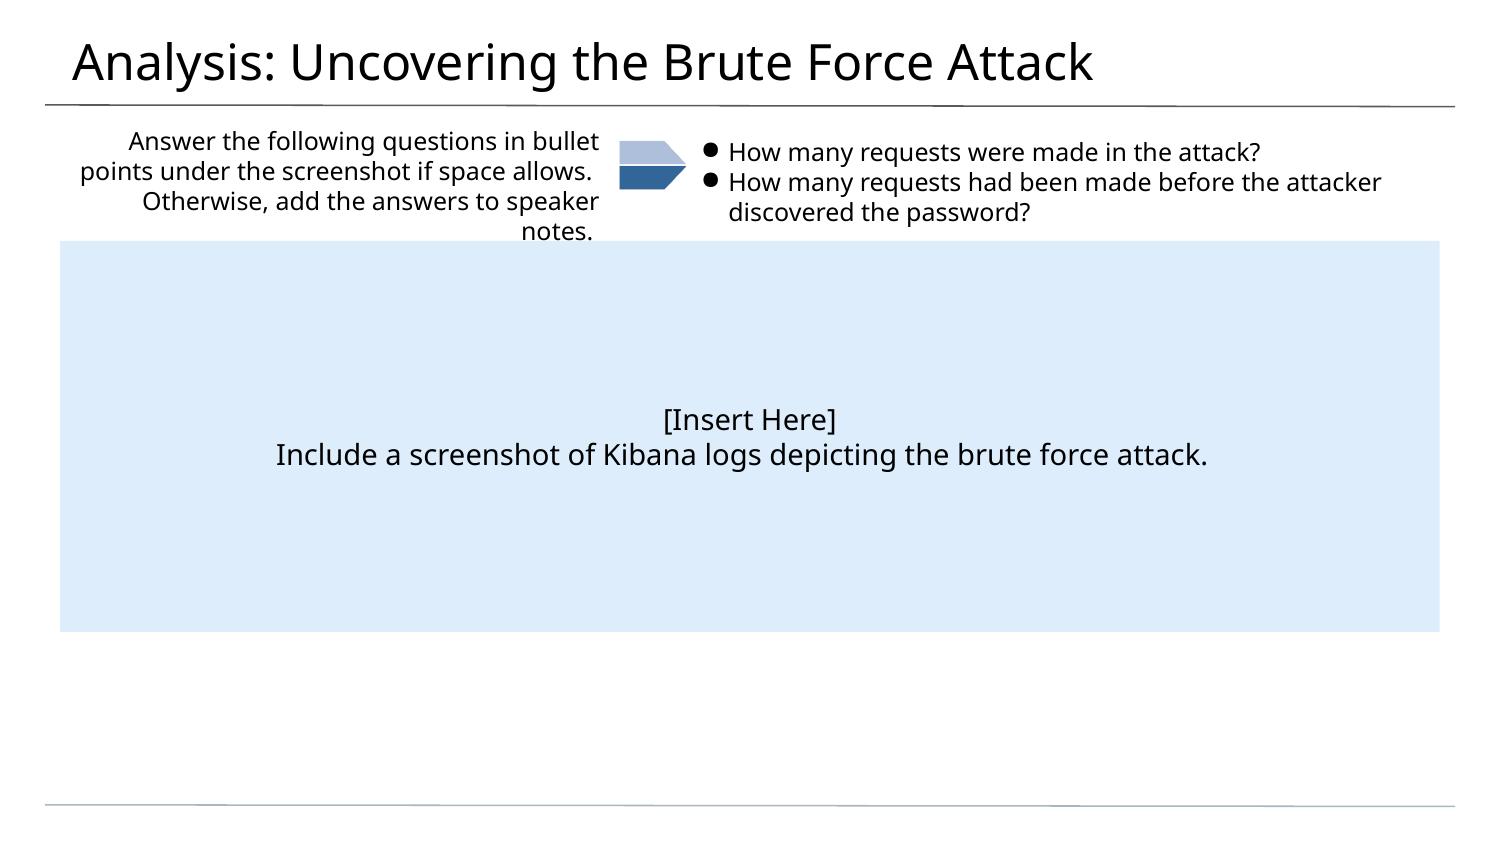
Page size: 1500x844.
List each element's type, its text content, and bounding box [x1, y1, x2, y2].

title Analysis: Uncovering the Brute Force Attack [0, 0, 1500, 88]
picture [617, 136, 687, 192]
subtitle How many requests were made in the attack? How many requests had been made before the attacker discovered the password? [600, 121, 1500, 281]
text_box [Insert Here] Include a screenshot of Kibana logs depicting the brute force attack. [60, 240, 1440, 632]
subtitle Answer the following questions in bullet points under the screenshot if space allows. Otherwise, add the answers to speaker notes. [0, 110, 675, 320]
